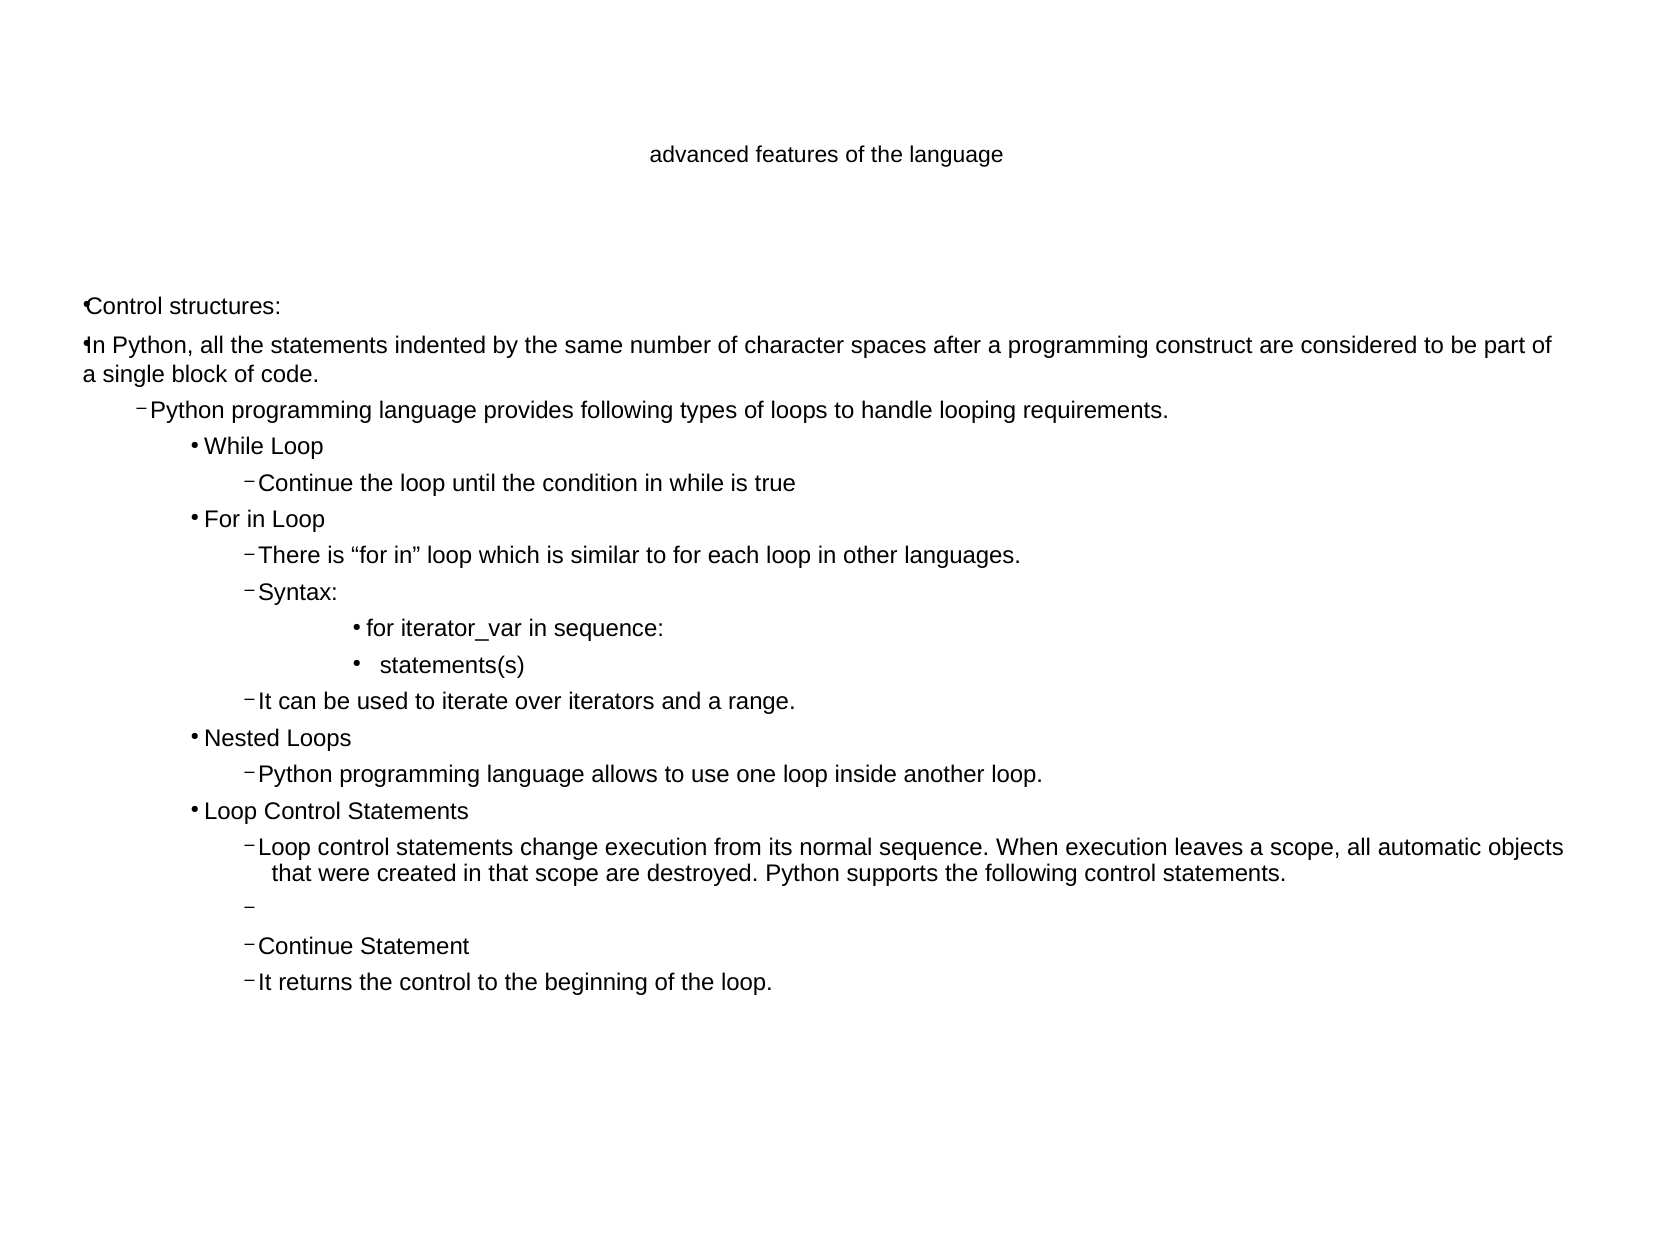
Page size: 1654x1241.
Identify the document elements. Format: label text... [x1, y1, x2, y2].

list Control structures: In Python, all the statements indented by the same number of character spaces after a programming construct are considered to be part of a single block of code. Python programming language provides following types of loops to handle looping requirements. While Loop Continue the loop until the condition in while is true For in Loop There is “for in” loop which is similar to for each loop in other languages. Syntax: for iterator_var in sequence: statements(s) It can be used to iterate over iterators and a range. Nested Loops Python programming language allows to use one loop inside another loop. Loop Control Statements Loop control statements change execution from its normal sequence. When execution leaves a scope, all automatic objects that were created in that scope are destroyed. Python supports the following control statements. Continue Statement It returns the control to the beginning of the loop. [82, 290, 1571, 1010]
title advanced features of the language [82, 49, 1571, 257]
